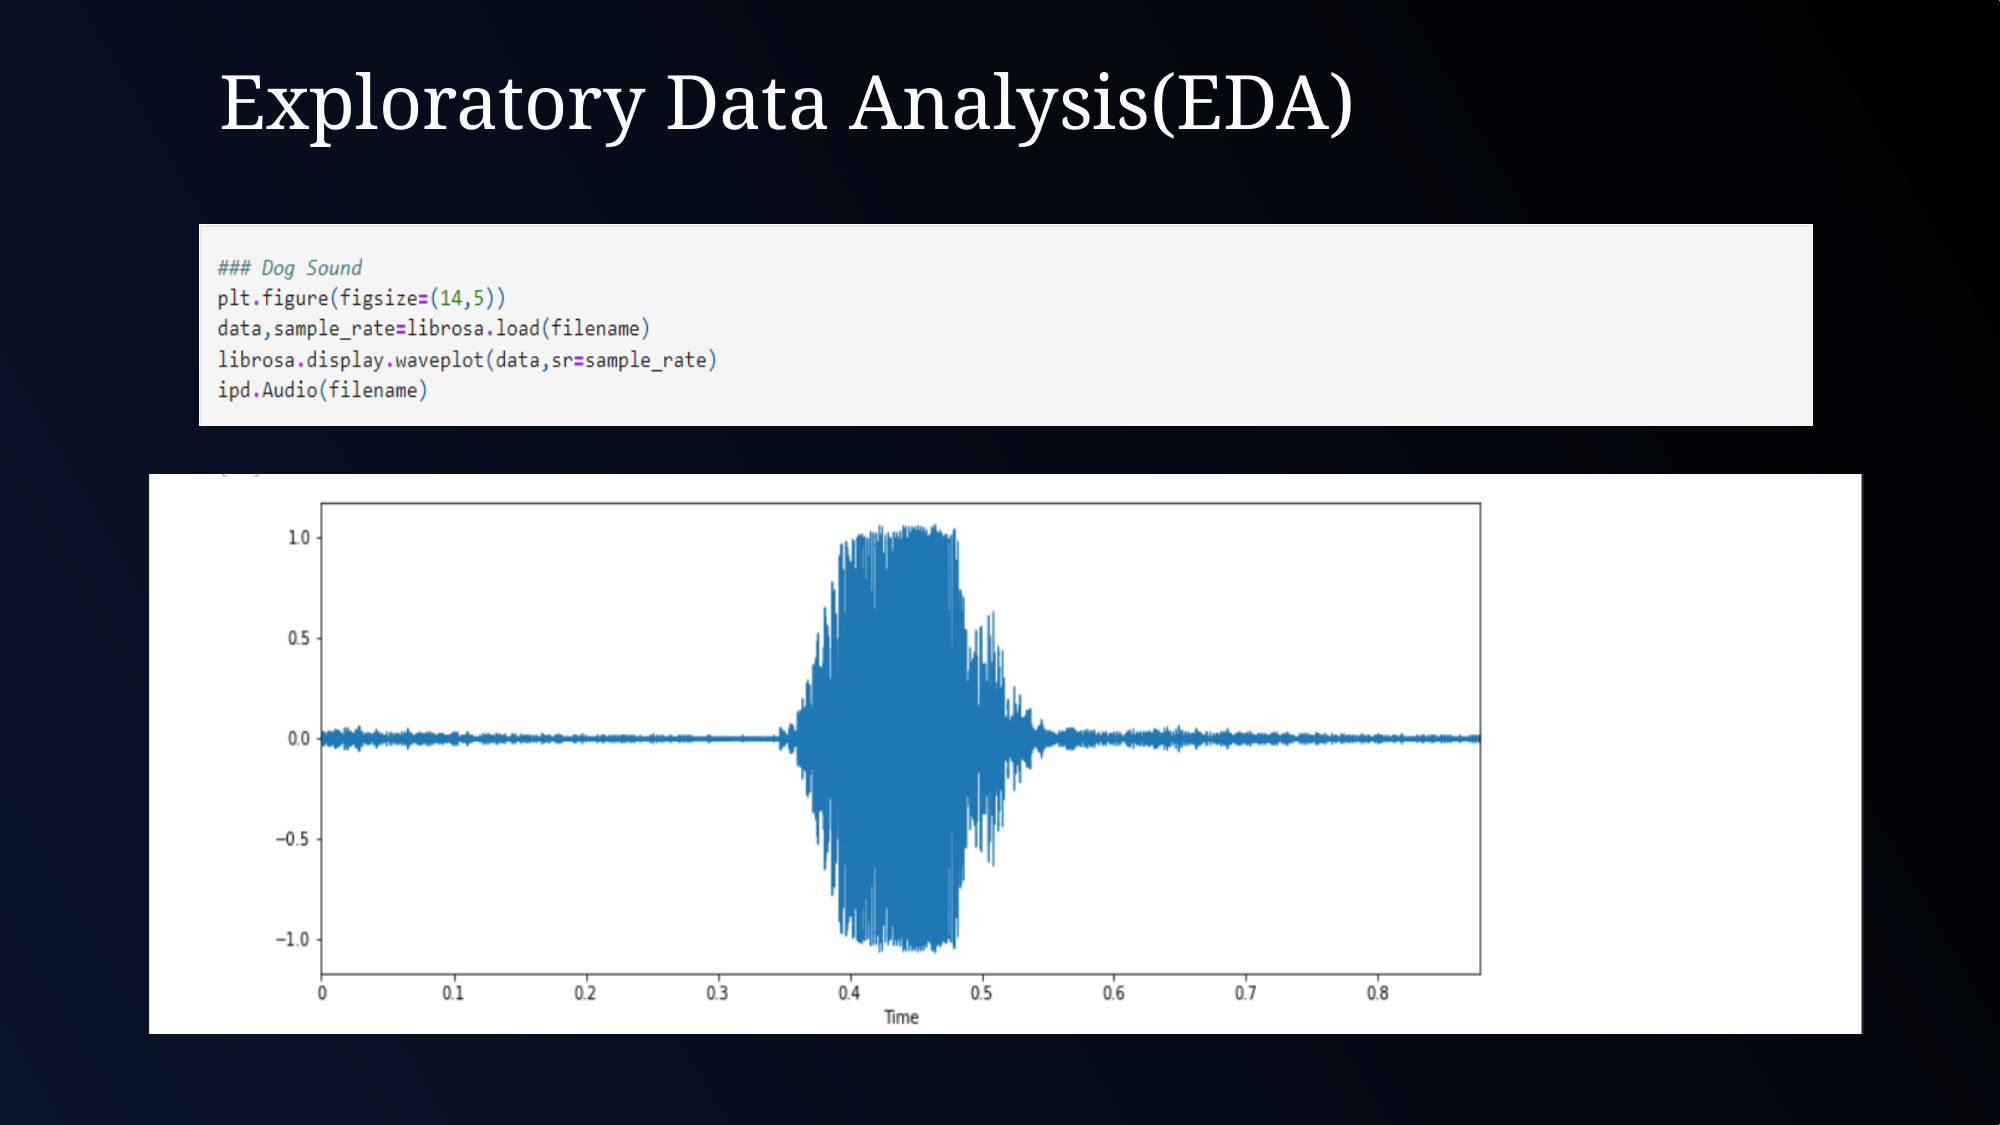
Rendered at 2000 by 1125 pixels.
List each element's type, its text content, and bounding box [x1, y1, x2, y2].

title Exploratory Data Analysis(EDA) [199, 45, 1900, 246]
picture [148, 474, 1864, 1034]
picture [199, 224, 1813, 426]
